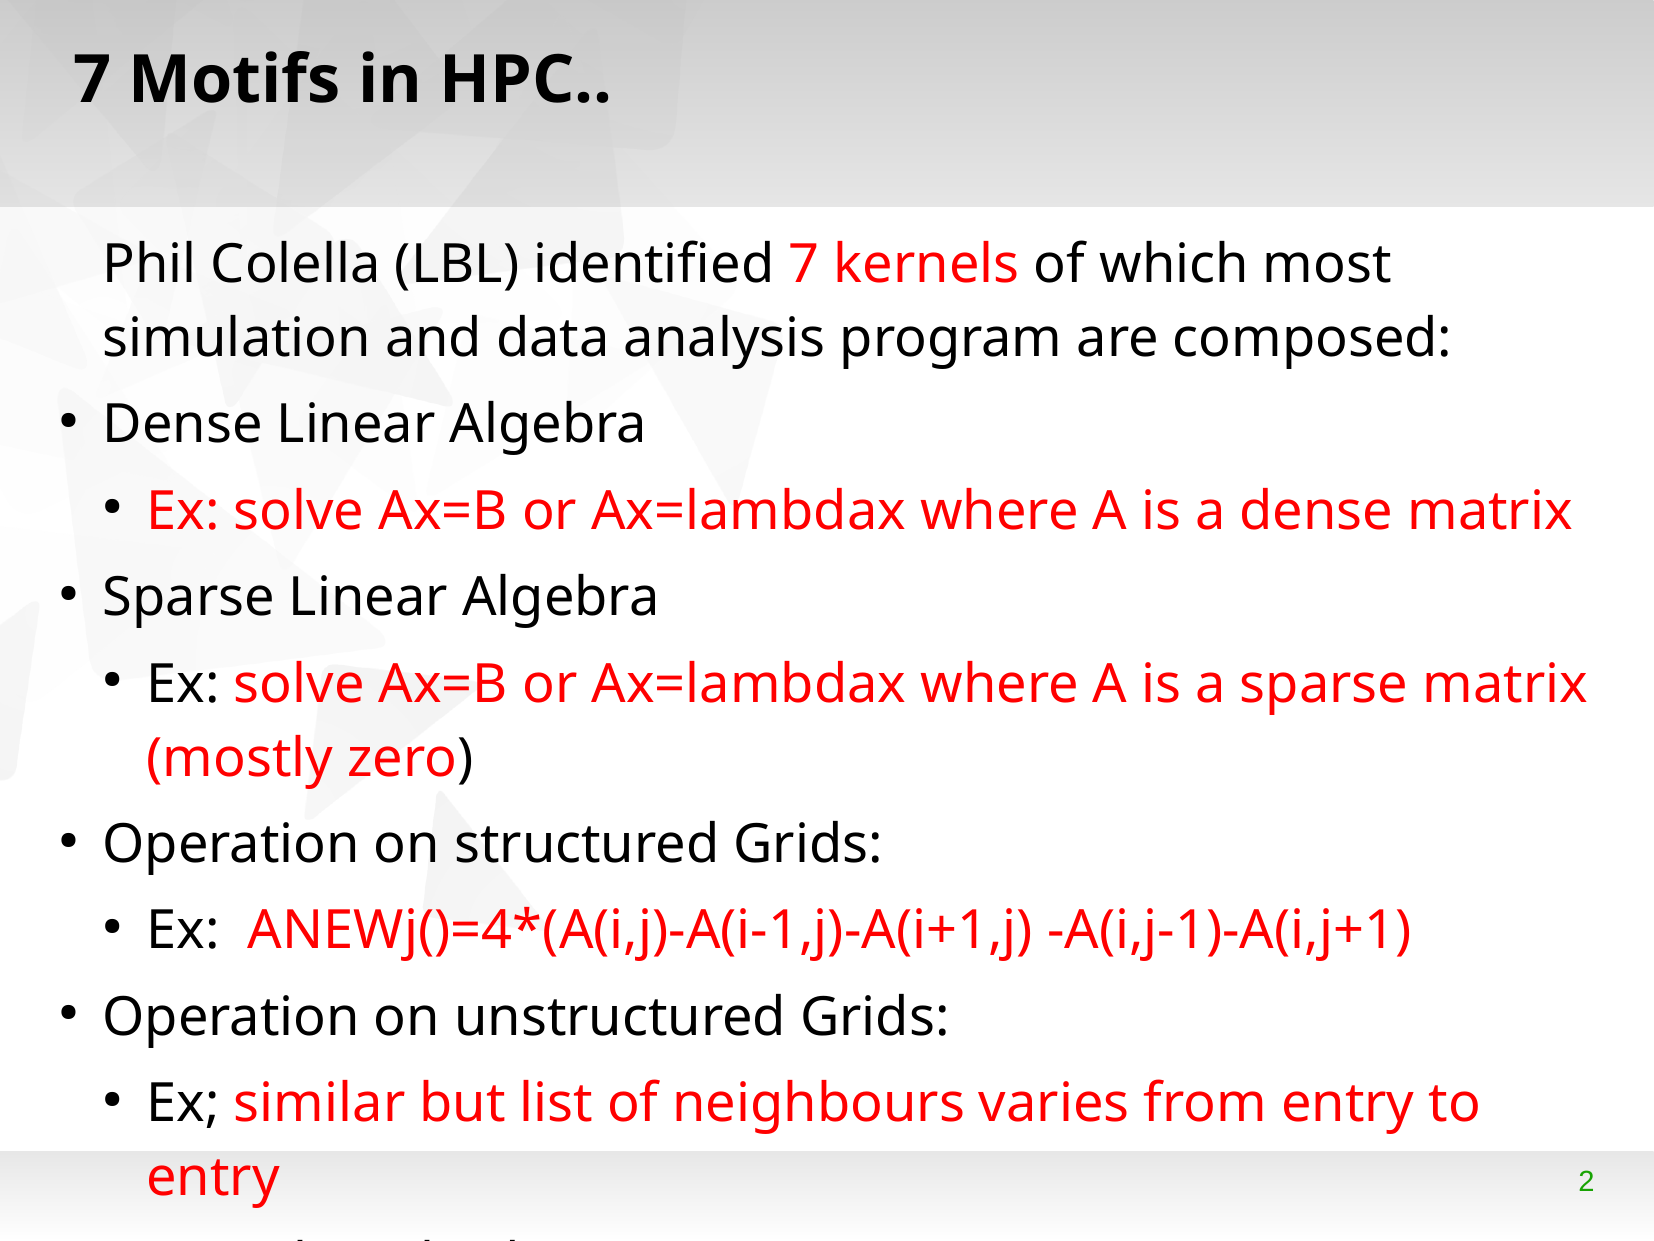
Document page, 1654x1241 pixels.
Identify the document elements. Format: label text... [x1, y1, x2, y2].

picture [0, 0, 783, 931]
title 7 Motifs in HPC.. [73, 0, 1217, 190]
list Phil Colella (LBL) identified 7 kernels of which most simulation and data analysis program are composed: Dense Linear Algebra Ex: solve Ax=B or Ax=lambdax where A is a dense matrix Sparse Linear Algebra Ex: solve Ax=B or Ax=lambdax where A is a sparse matrix (mostly zero) Operation on structured Grids: Ex: ANEWj()=4*(A(i,j)-A(i-1,j)-A(i+1,j) -A(i,j-1)-A(i,j+1) Operation on unstructured Grids: Ex; similar but list of neighbours varies from entry to entry Spectral Methods Ex: Fast Fourier Transform (FFT) Particle Methods Ex: Compute electrostatic forces on n-particles Monte Carlo Ex: many independent simulation using different inputs [59, 224, 1619, 1158]
